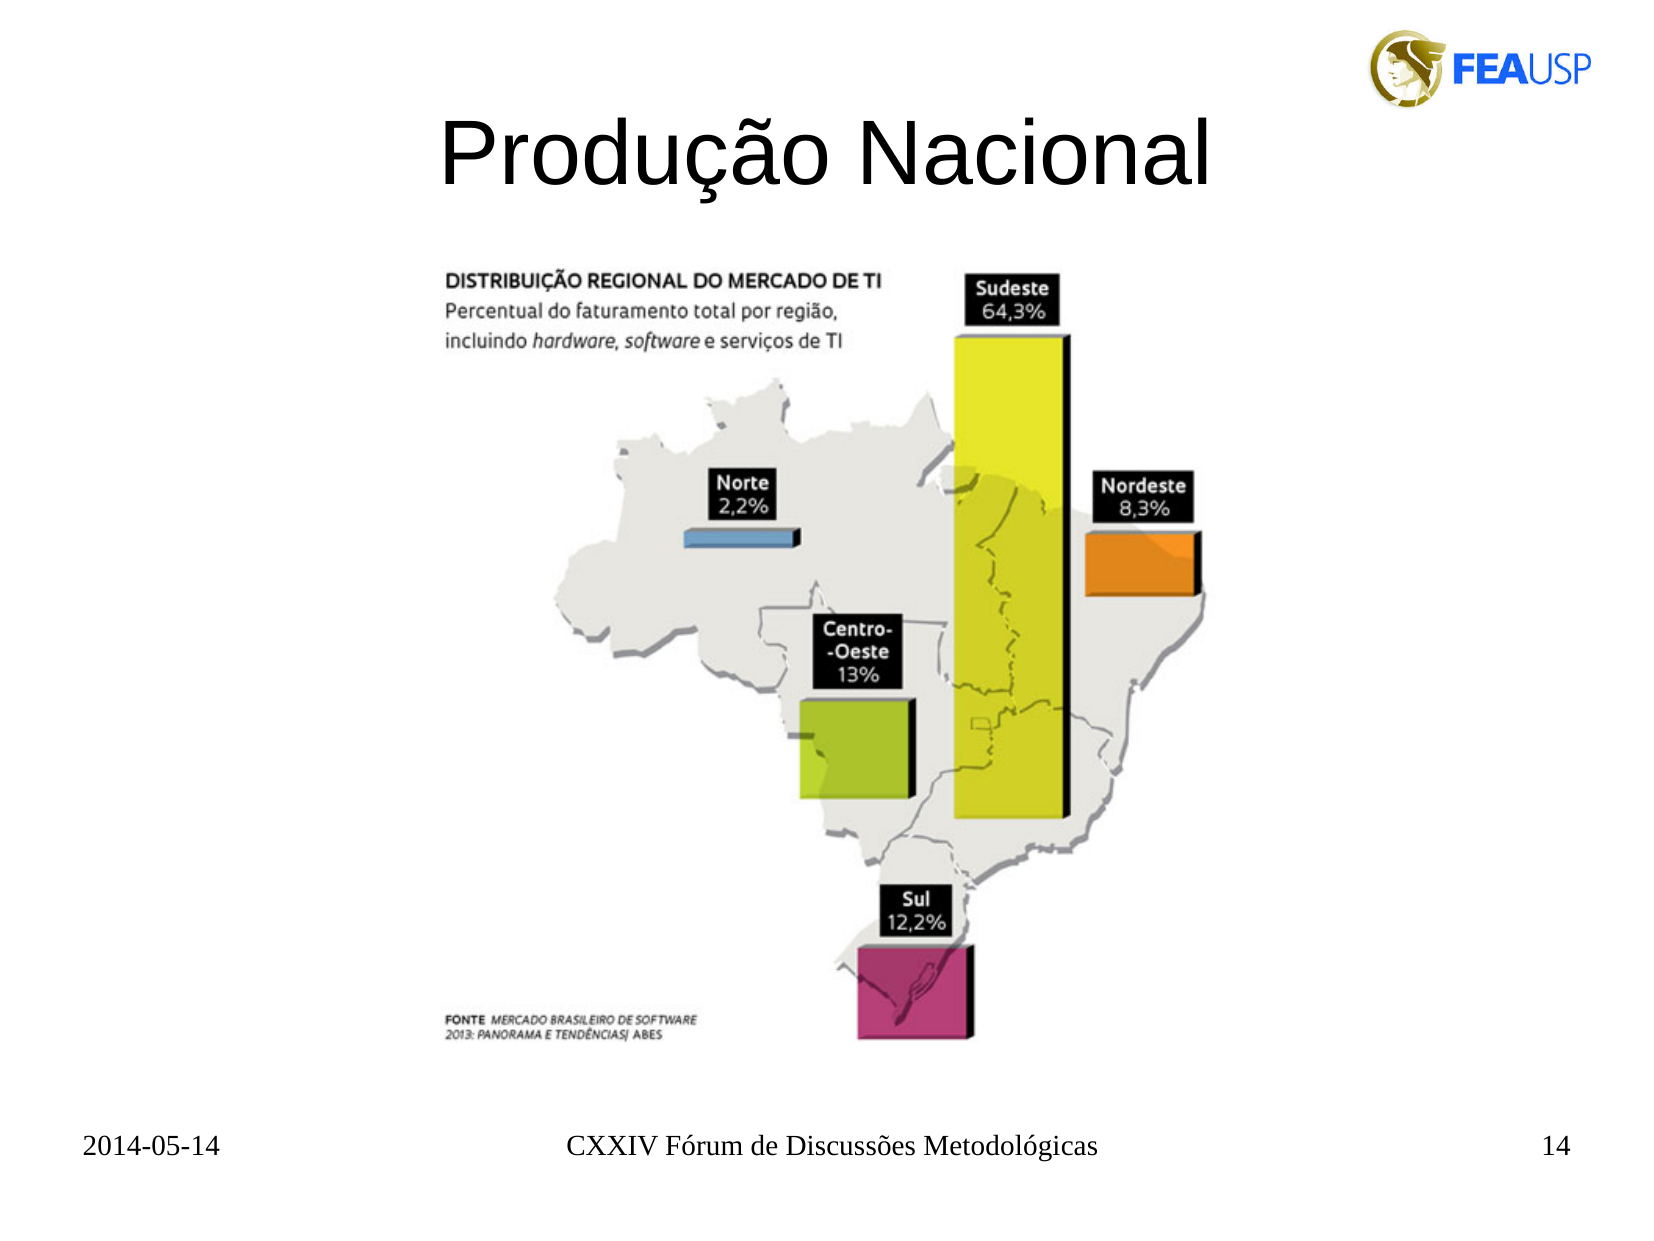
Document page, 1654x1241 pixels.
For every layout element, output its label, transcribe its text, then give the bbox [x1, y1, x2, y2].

title Produção Nacional [82, 49, 1571, 257]
picture [1366, 29, 1591, 110]
picture [428, 256, 1226, 1055]
